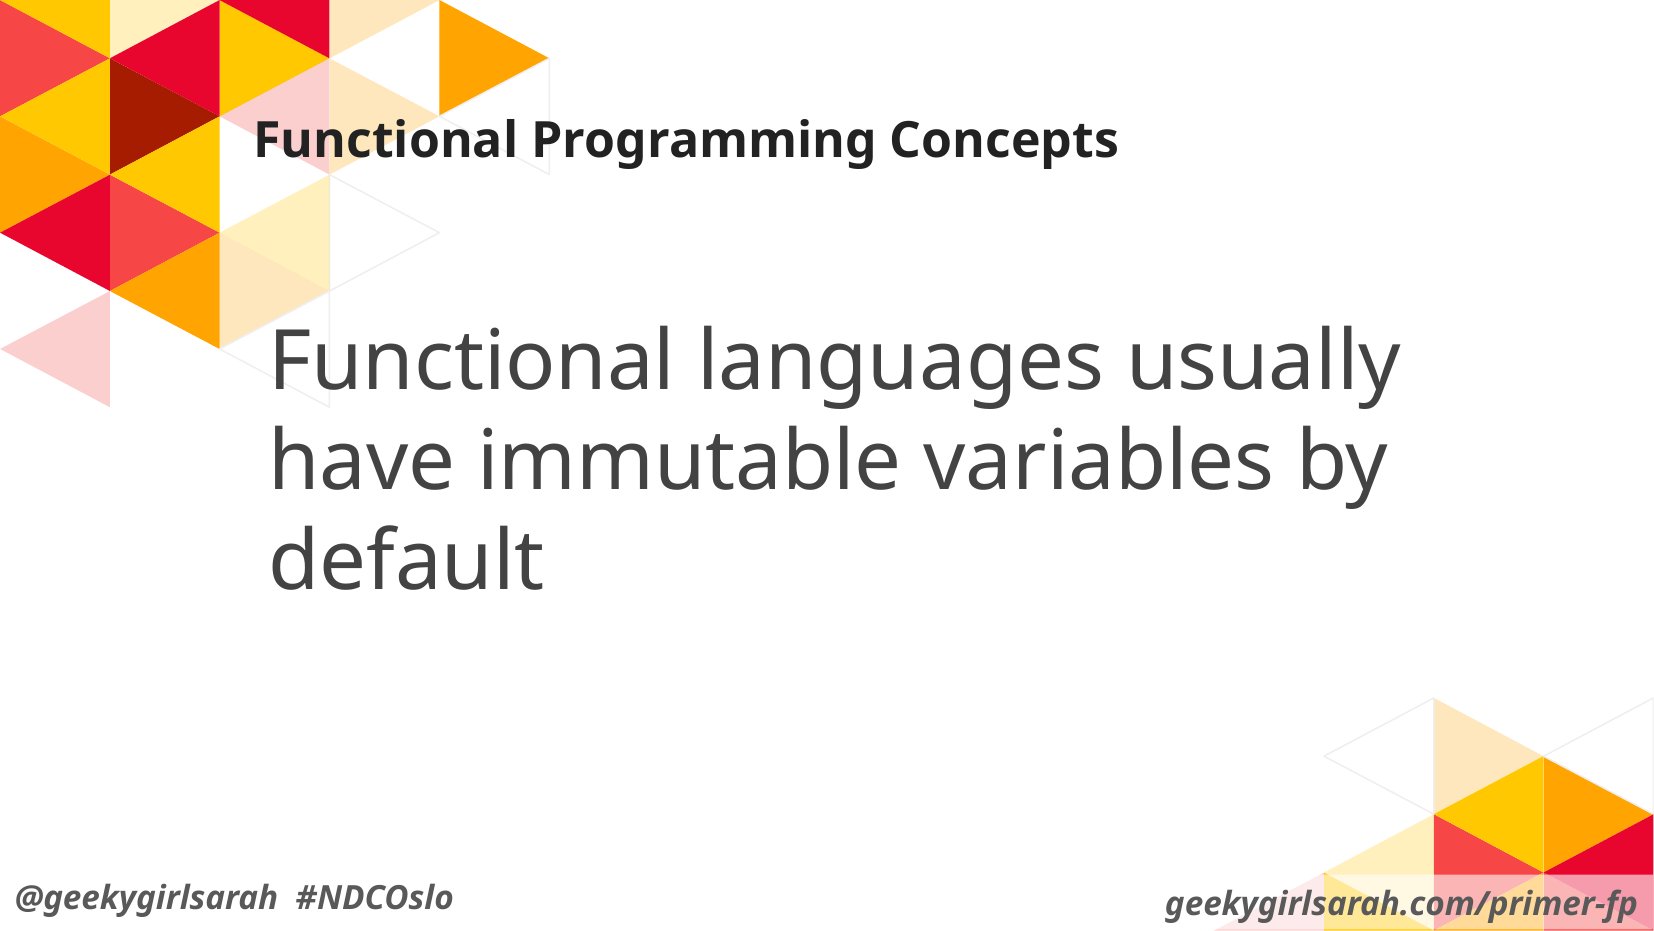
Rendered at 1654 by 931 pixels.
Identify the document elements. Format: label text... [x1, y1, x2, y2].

list Functional languages usually have immutable variables by default [238, 291, 1575, 817]
title Functional Programming Concepts [238, 61, 1406, 183]
